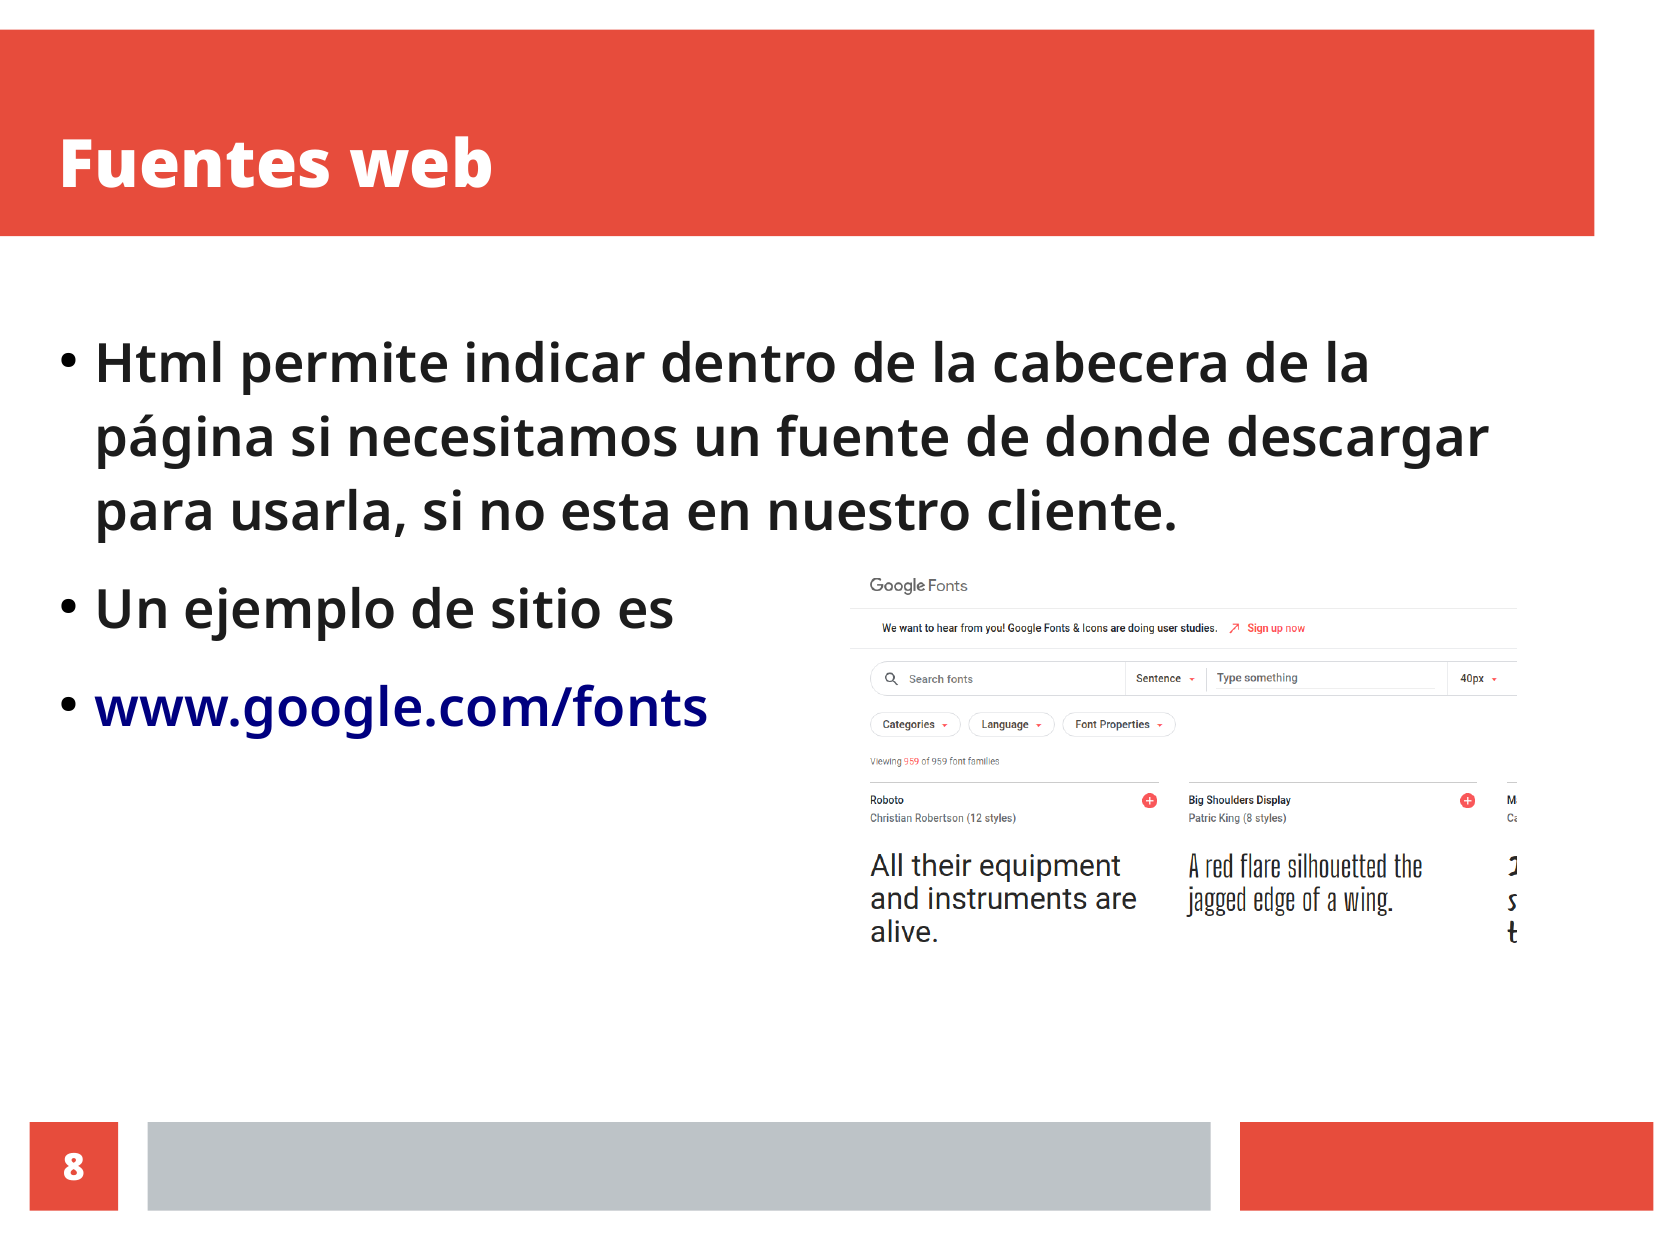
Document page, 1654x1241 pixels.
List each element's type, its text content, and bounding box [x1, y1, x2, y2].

picture [850, 578, 1517, 957]
list Html permite indicar dentro de la cabecera de la página si necesitamos un fuente de donde descargar para usarla, si no esta en nuestro cliente. Un ejemplo de sitio es www.google.com/fonts [59, 324, 1565, 1093]
title Fuentes web [59, 59, 1595, 207]
